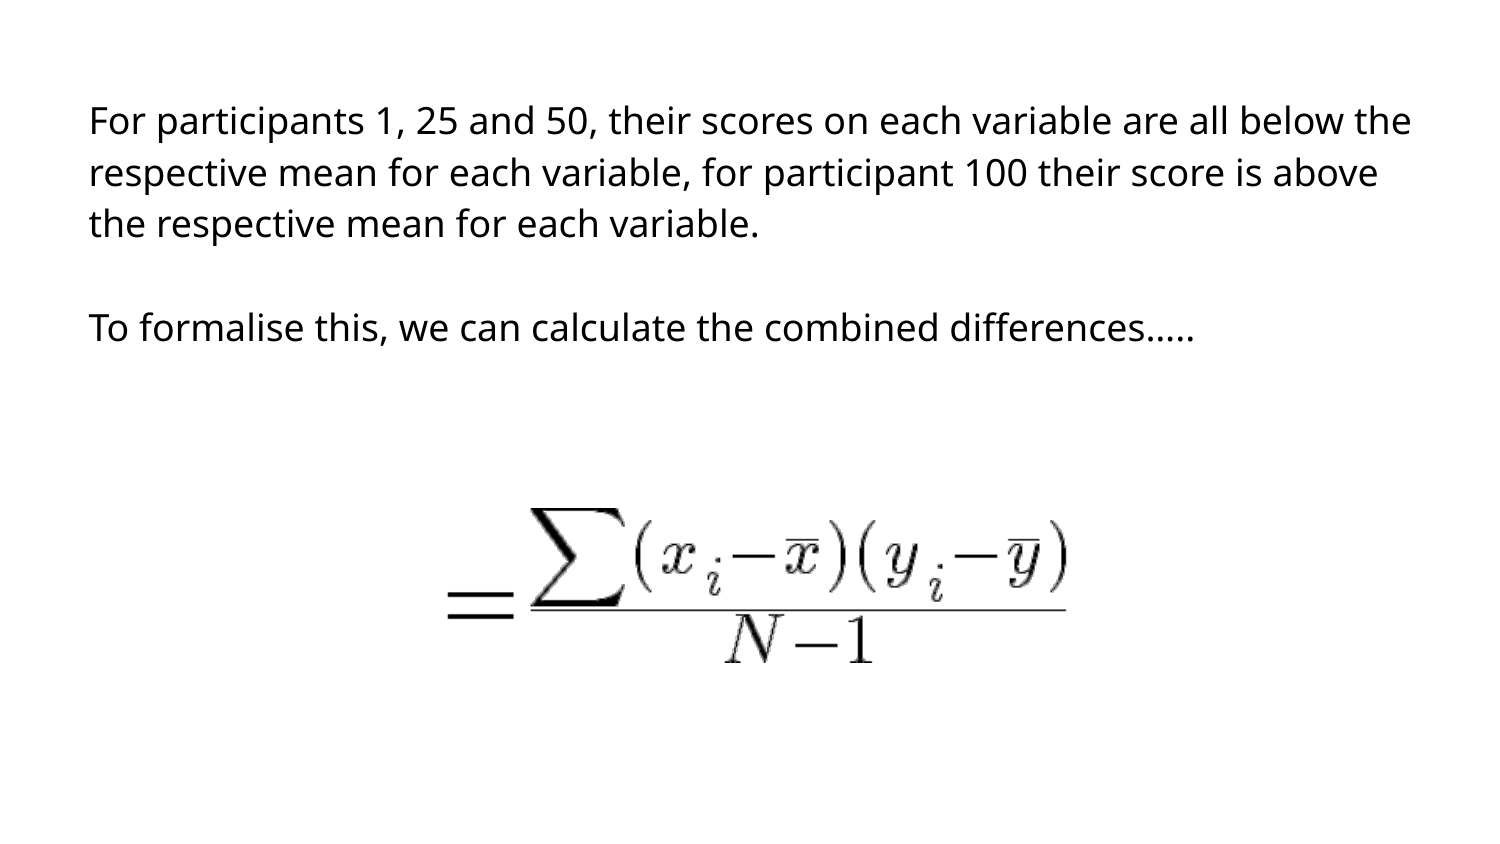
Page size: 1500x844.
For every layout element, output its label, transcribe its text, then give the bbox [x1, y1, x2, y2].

picture [445, 508, 1071, 663]
text_box For participants 1, 25 and 50, their scores on each variable are all below the respective mean for each variable, for participant 100 their score is above the respective mean for each variable. To formalise this, we can calculate the combined differences….. [73, 75, 1447, 482]
